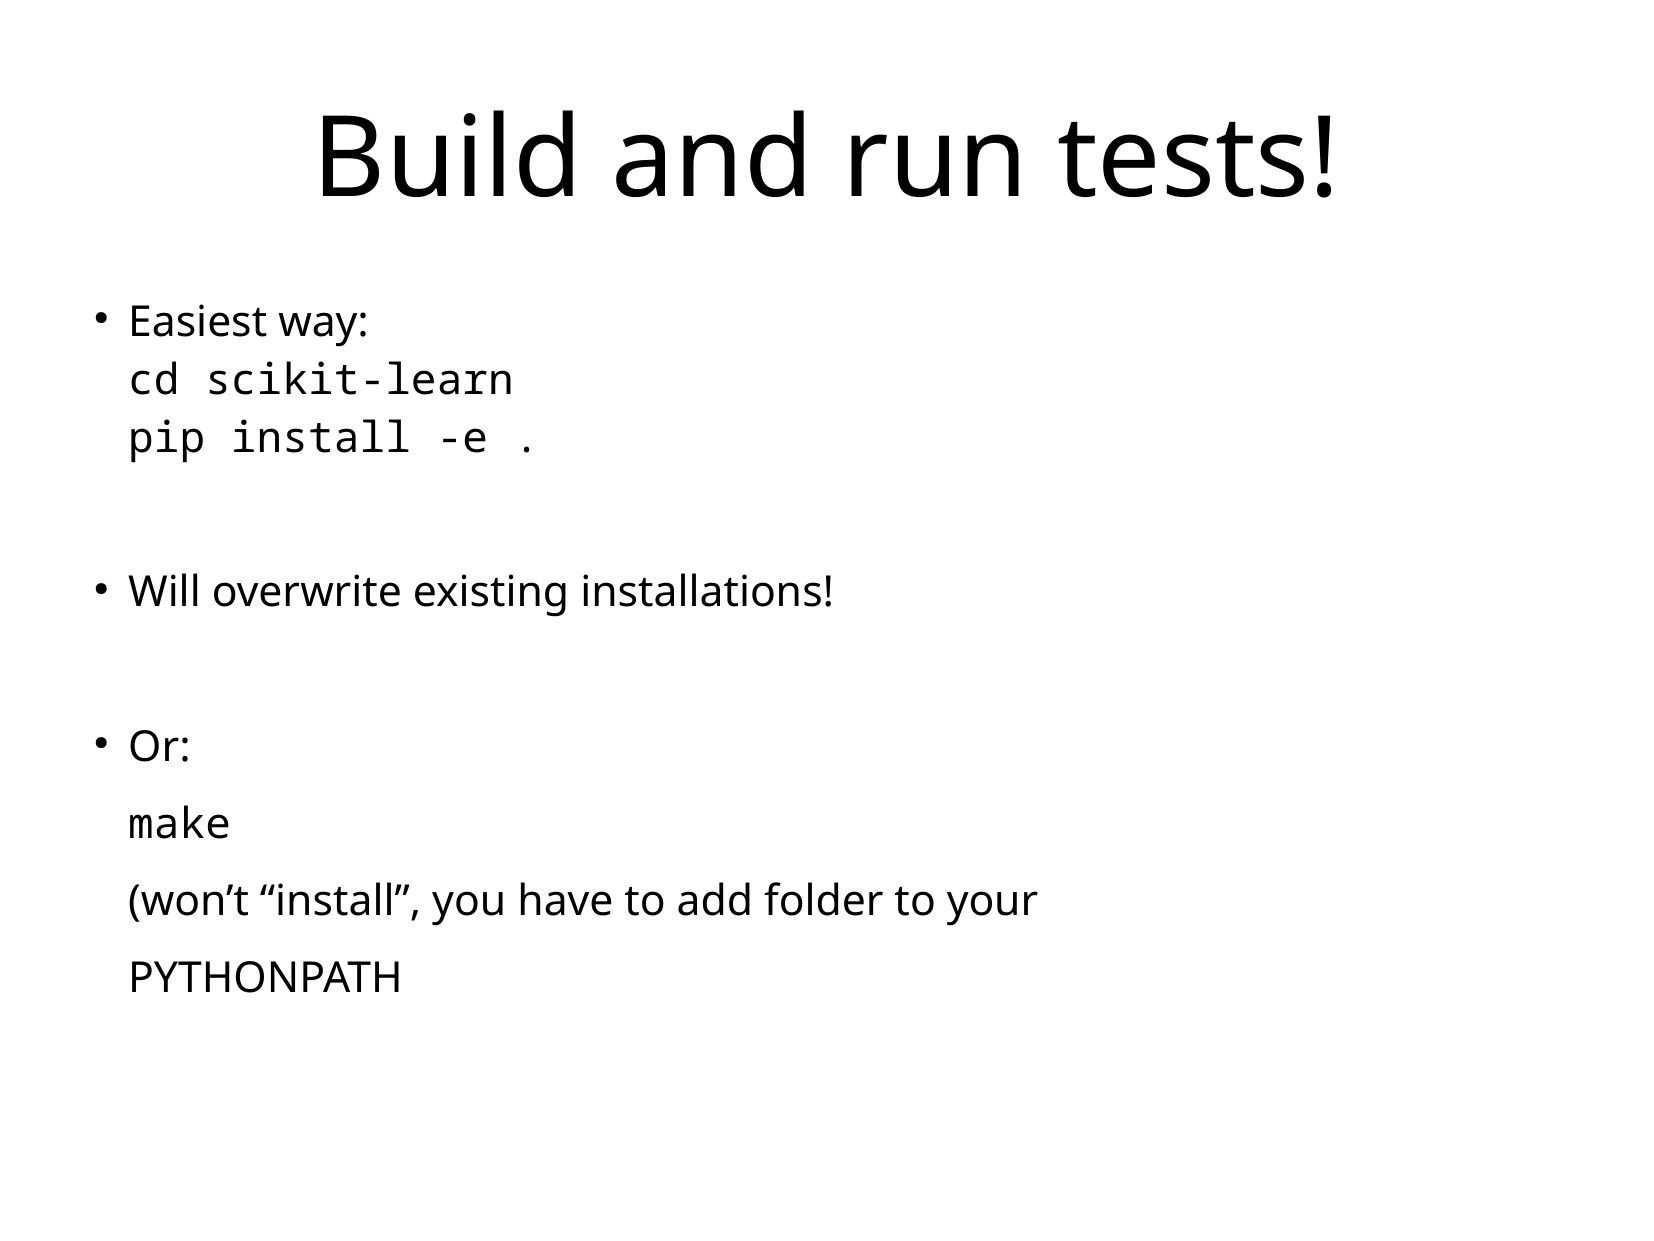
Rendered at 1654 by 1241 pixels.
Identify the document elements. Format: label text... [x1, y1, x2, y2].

list Easiest way: cd scikit-learn pip install -e . Will overwrite existing installations! Or: make (won’t “install”, you have to add folder to your PYTHONPATH [82, 290, 1571, 1010]
title Build and run tests! [82, 49, 1571, 257]
